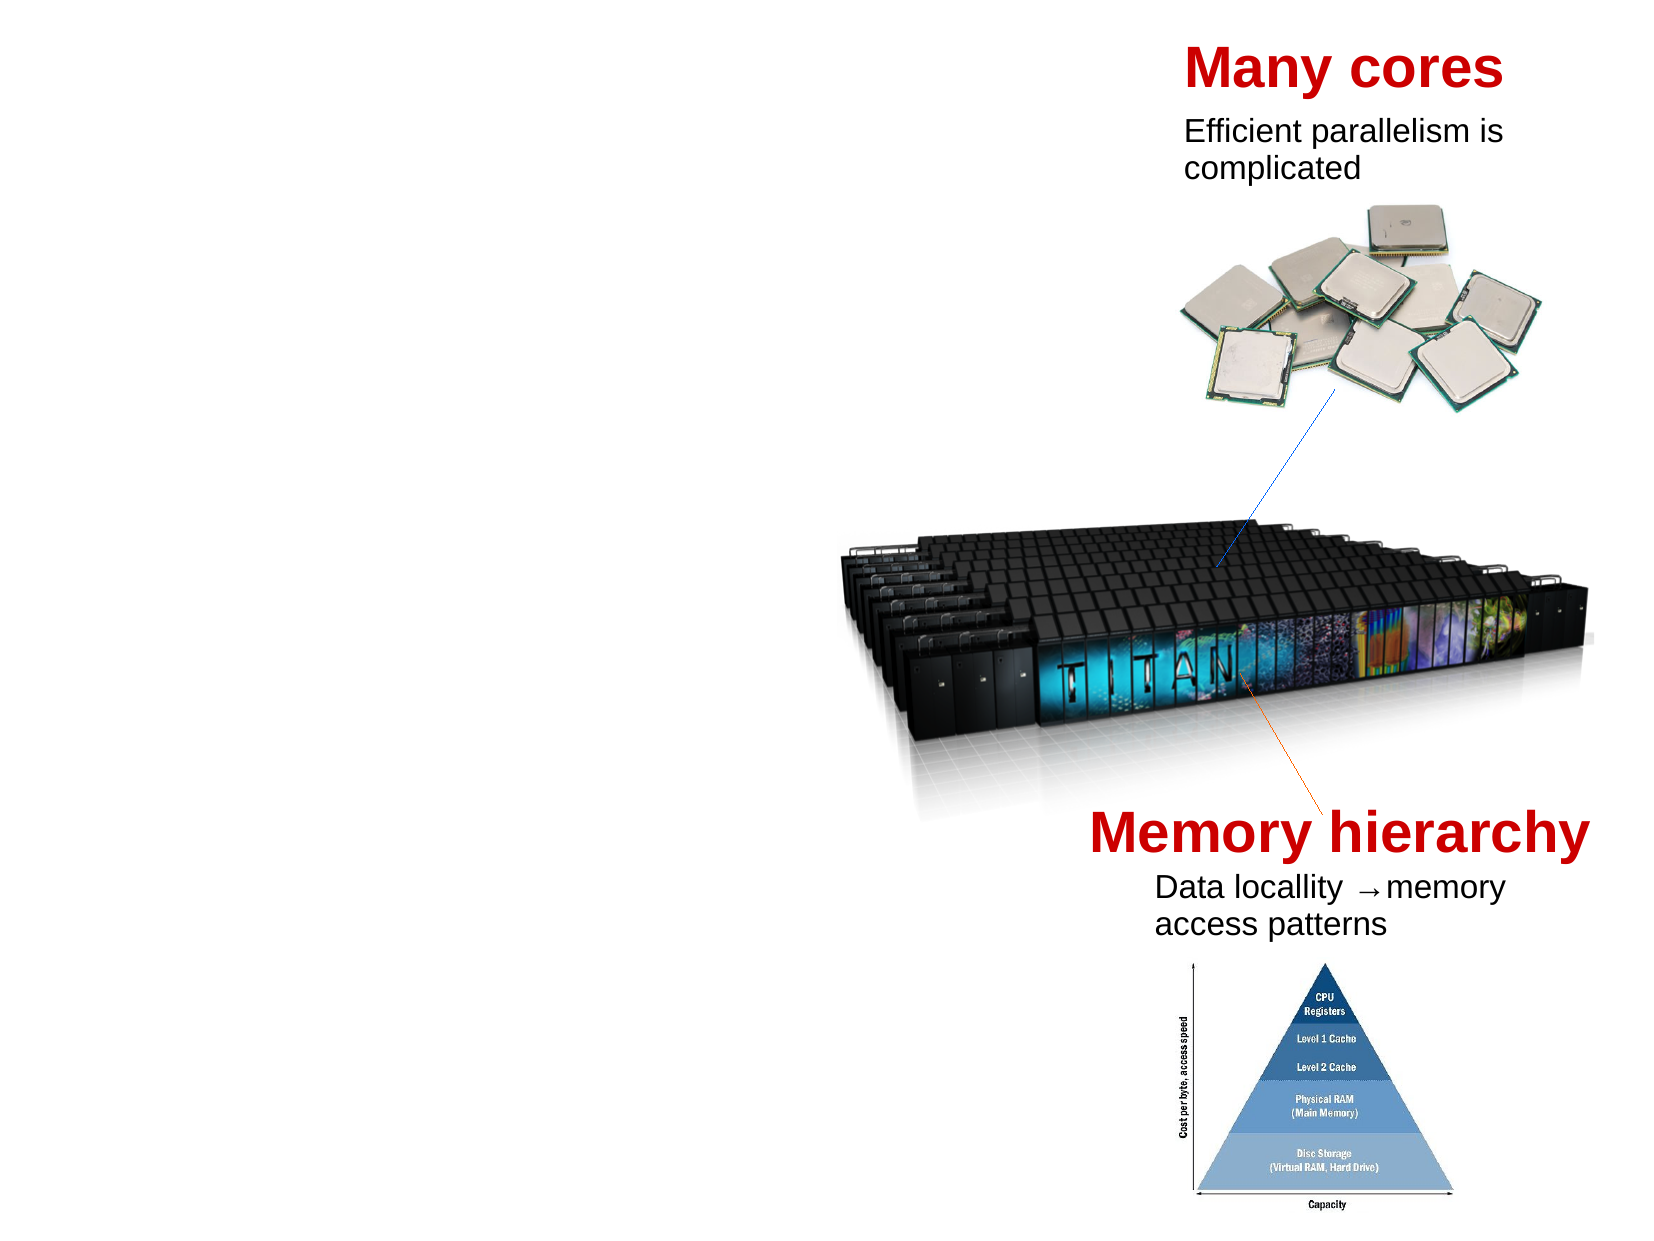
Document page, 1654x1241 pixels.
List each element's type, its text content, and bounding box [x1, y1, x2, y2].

picture [1175, 197, 1547, 421]
picture [837, 490, 1595, 845]
text_box Many cores [1169, 27, 1521, 105]
text_box Memory hierarchy [1074, 792, 1607, 873]
text_box Data locallity →memory access patterns [1139, 860, 1613, 951]
text_box Efficient parallelism is complicated [1169, 105, 1642, 196]
picture [1175, 957, 1459, 1213]
